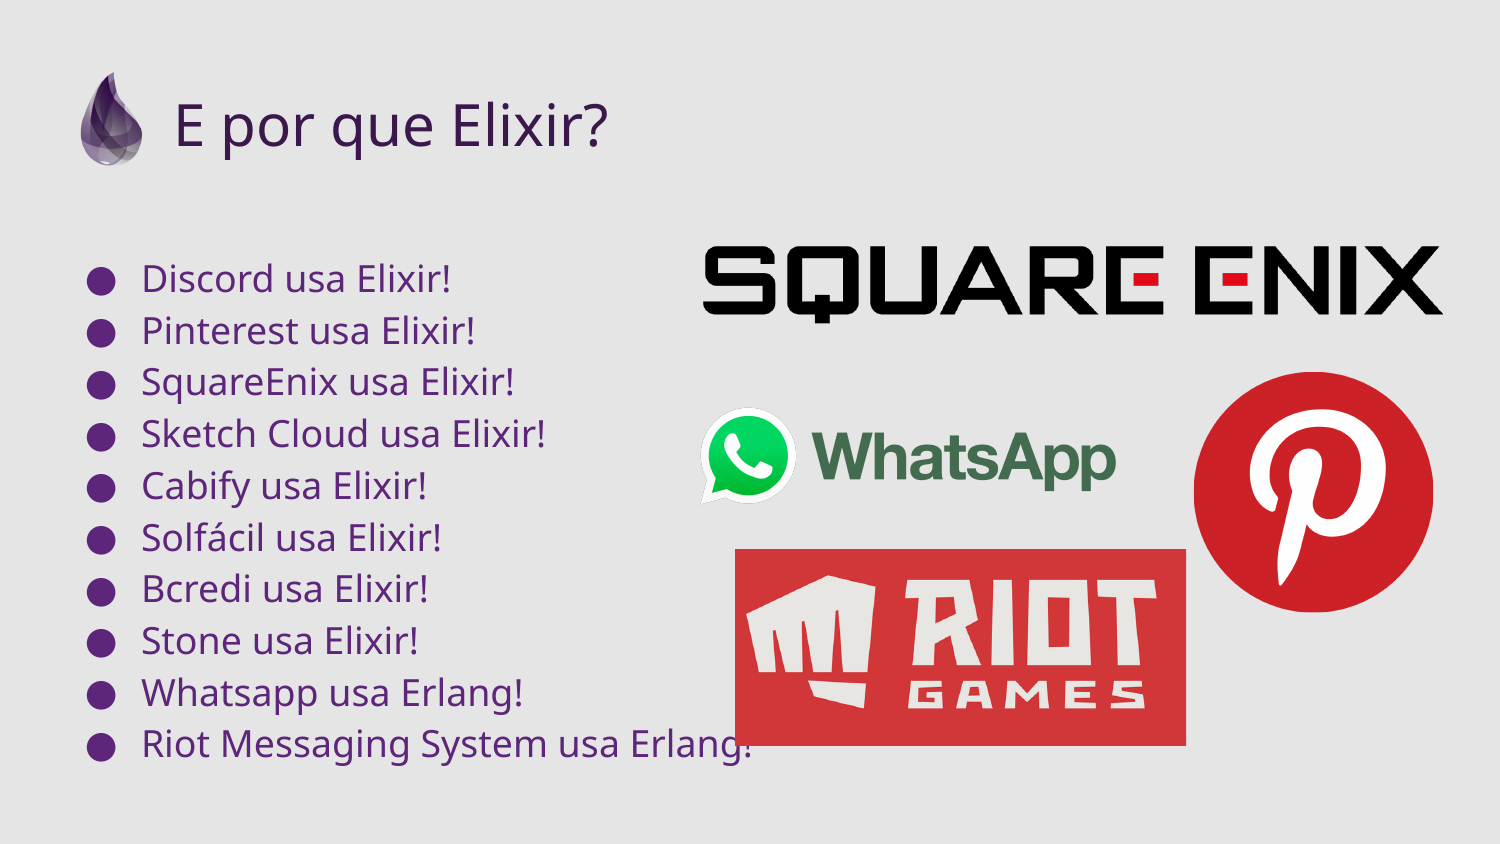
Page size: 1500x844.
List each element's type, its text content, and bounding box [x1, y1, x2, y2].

picture [64, 72, 158, 167]
title E por que Elixir? [158, 72, 1449, 167]
picture [697, 337, 1500, 746]
picture [697, 233, 1449, 328]
list Discord usa Elixir! Pinterest usa Elixir! SquareEnix usa Elixir! Sketch Cloud usa Elixir! Cabify usa Elixir! Solfácil usa Elixir! Bcredi usa Elixir! Stone usa Elixir! Whatsapp usa Erlang! Riot Messaging System usa Erlang! [51, 233, 1420, 794]
